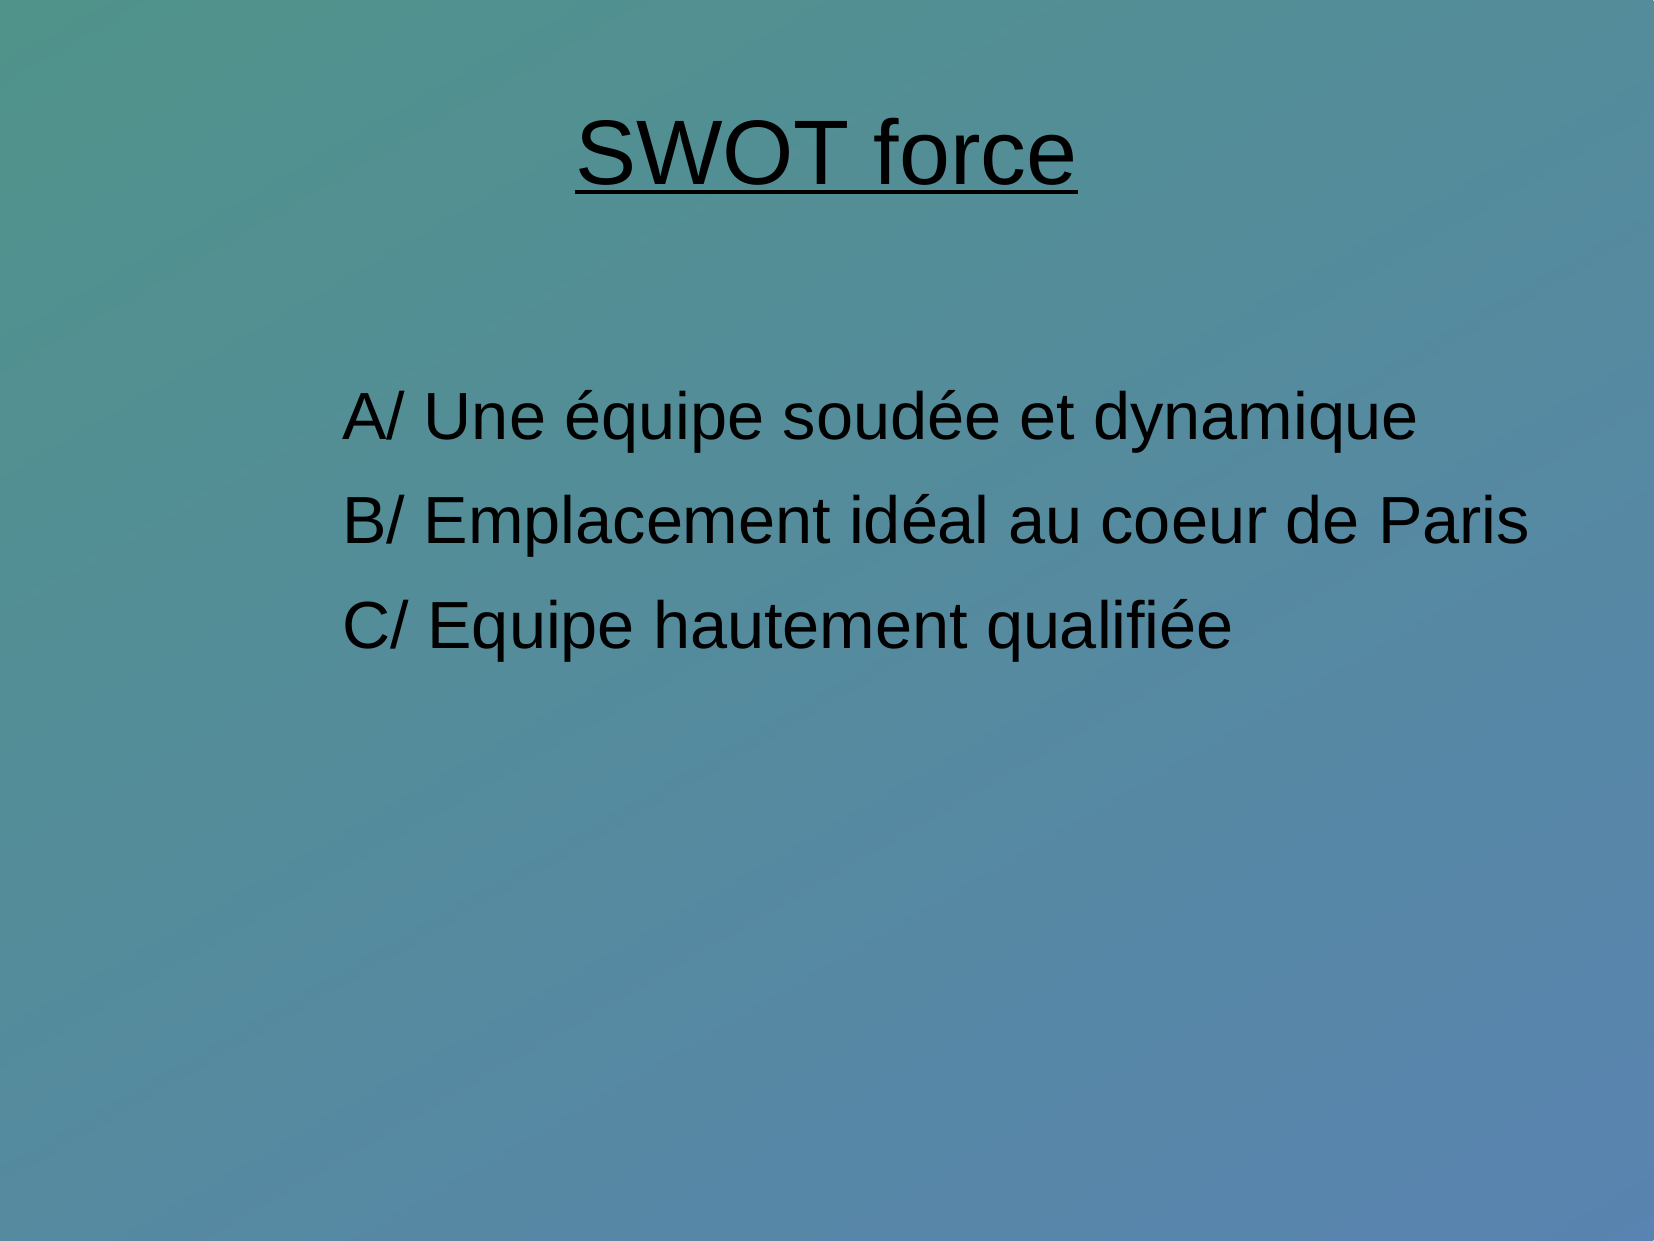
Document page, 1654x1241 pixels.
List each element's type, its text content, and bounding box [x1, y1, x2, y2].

title SWOT force [82, 49, 1571, 257]
list A/ Une équipe soudée et dynamique B/ Emplacement idéal au coeur de Paris C/ Equipe hautement qualifiée [271, 379, 1654, 1099]
